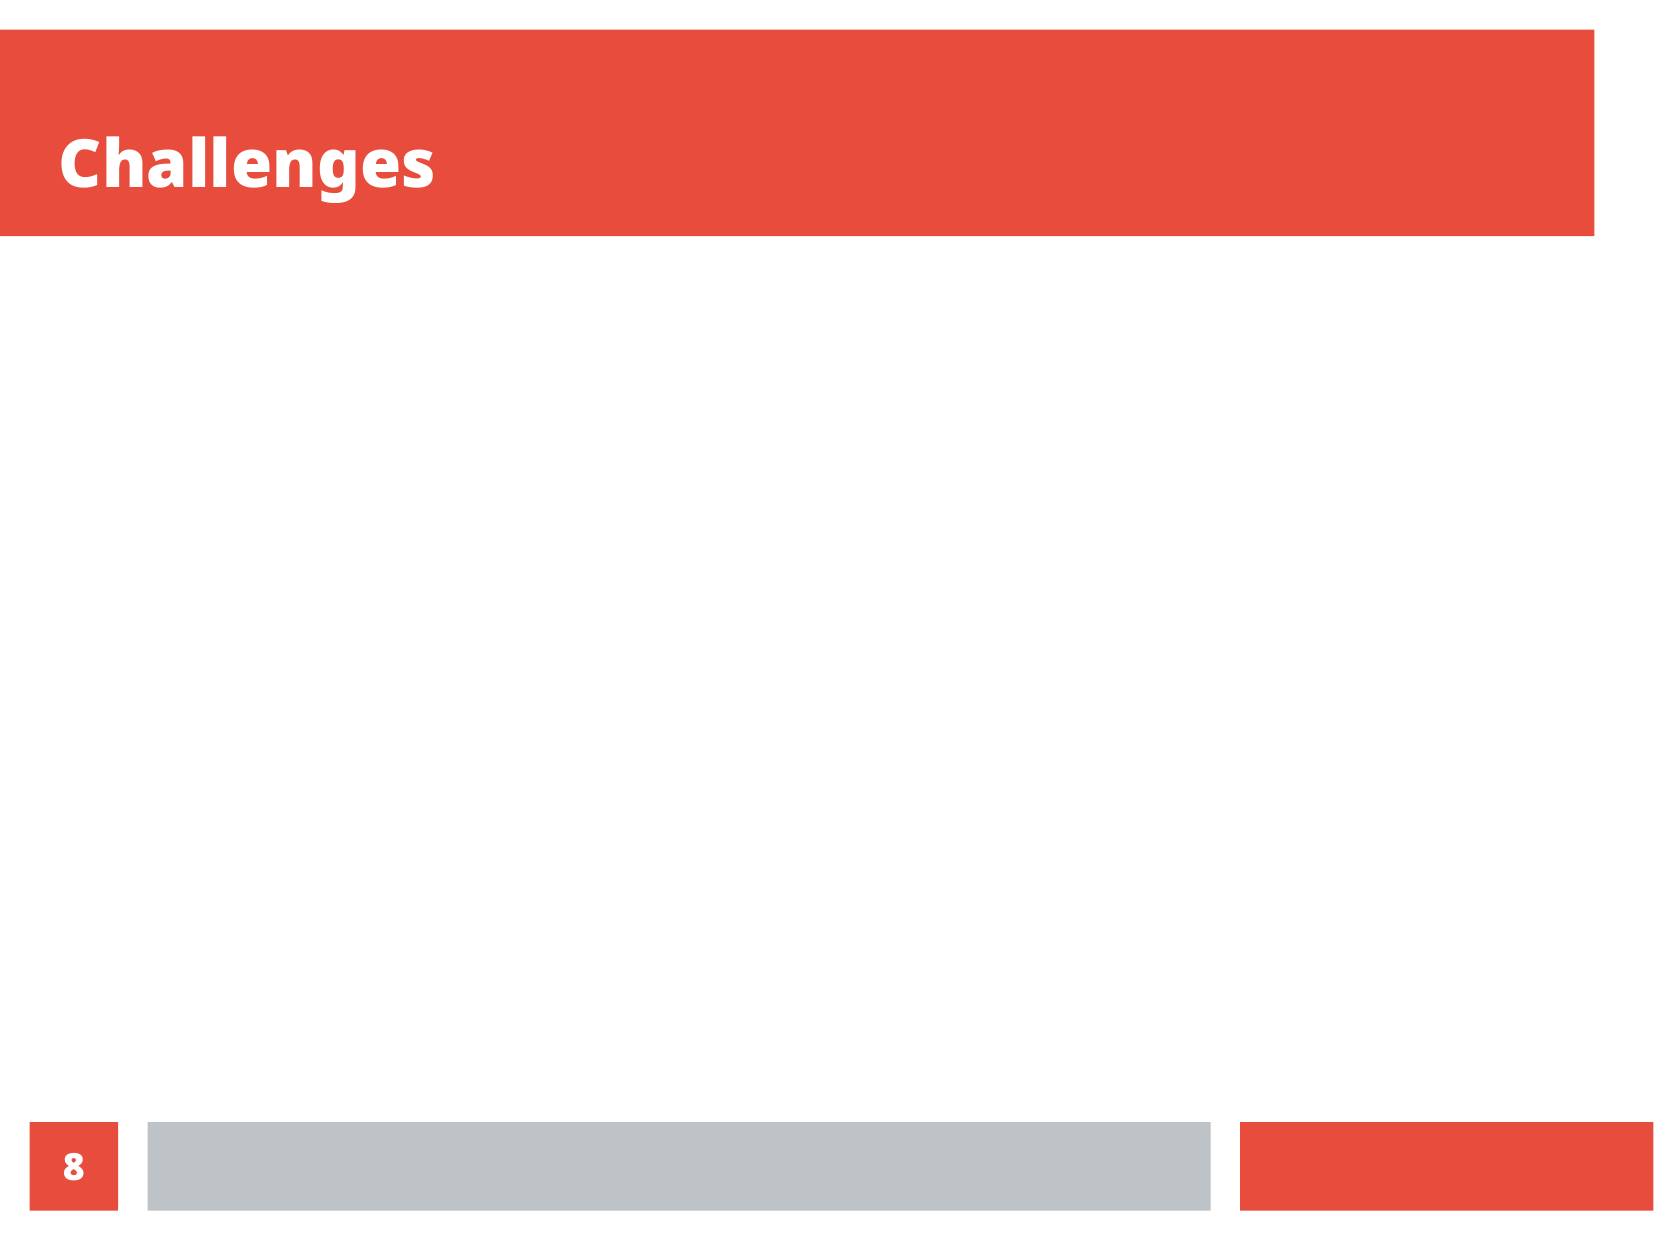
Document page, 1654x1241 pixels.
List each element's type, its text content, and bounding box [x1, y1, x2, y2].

title Challenges [59, 59, 1595, 207]
